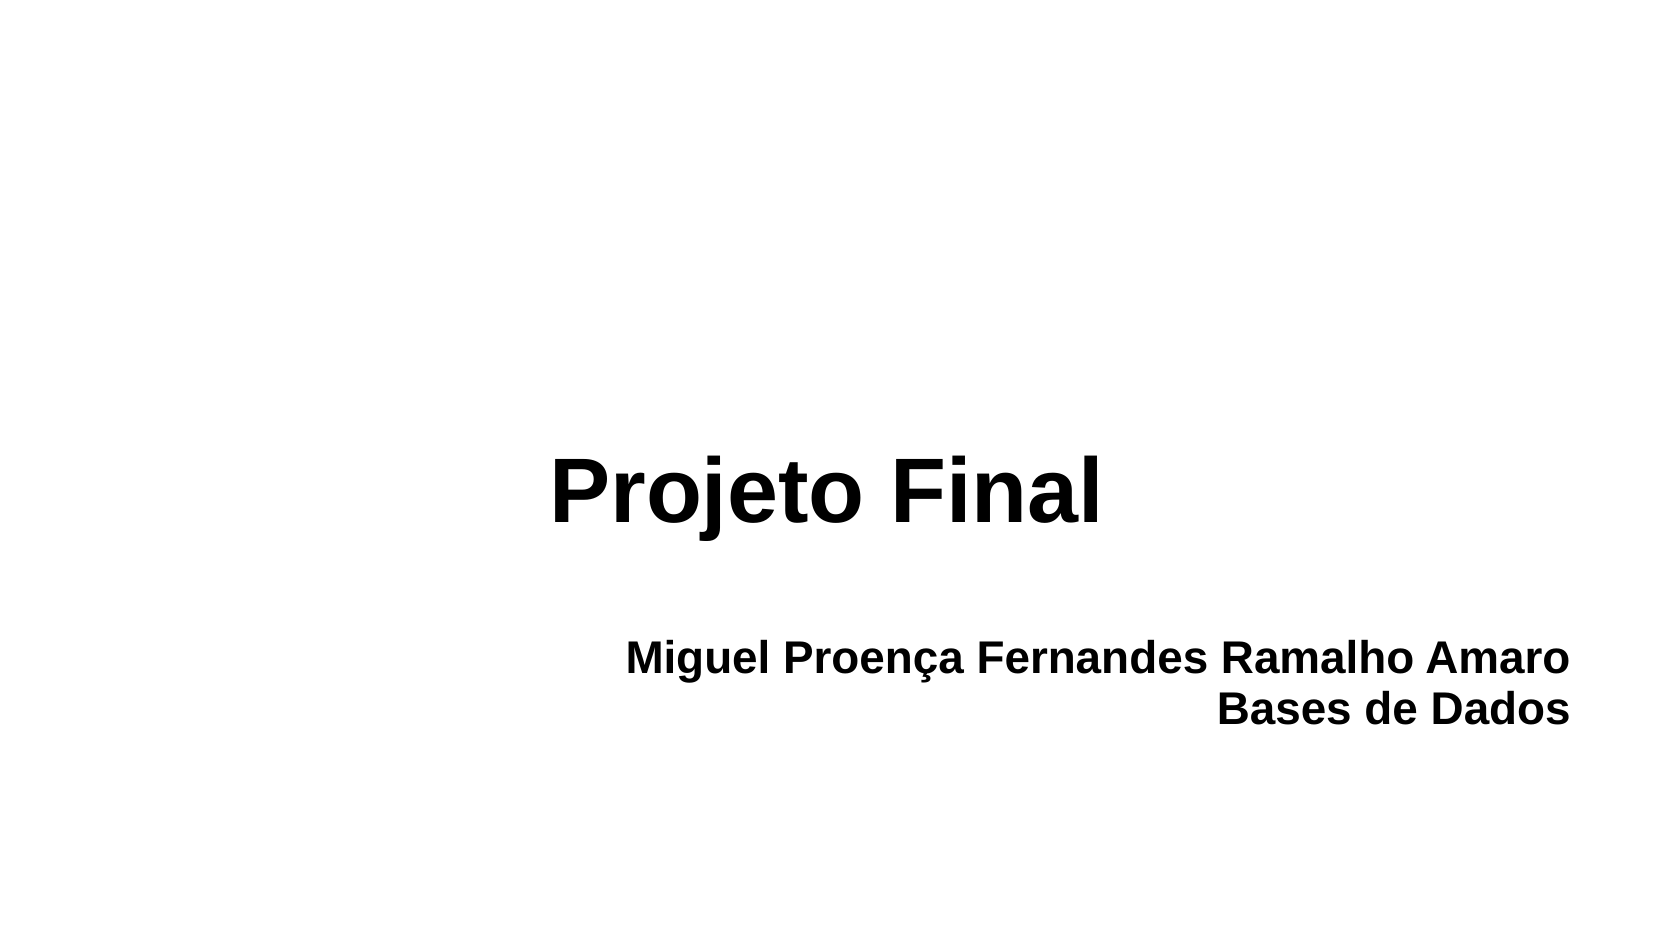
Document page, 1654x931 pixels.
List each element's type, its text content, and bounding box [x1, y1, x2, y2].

title Projeto Final [82, 413, 1571, 569]
title Miguel Proença Fernandes Ramalho Amaro Bases de Dados [82, 620, 1571, 746]
